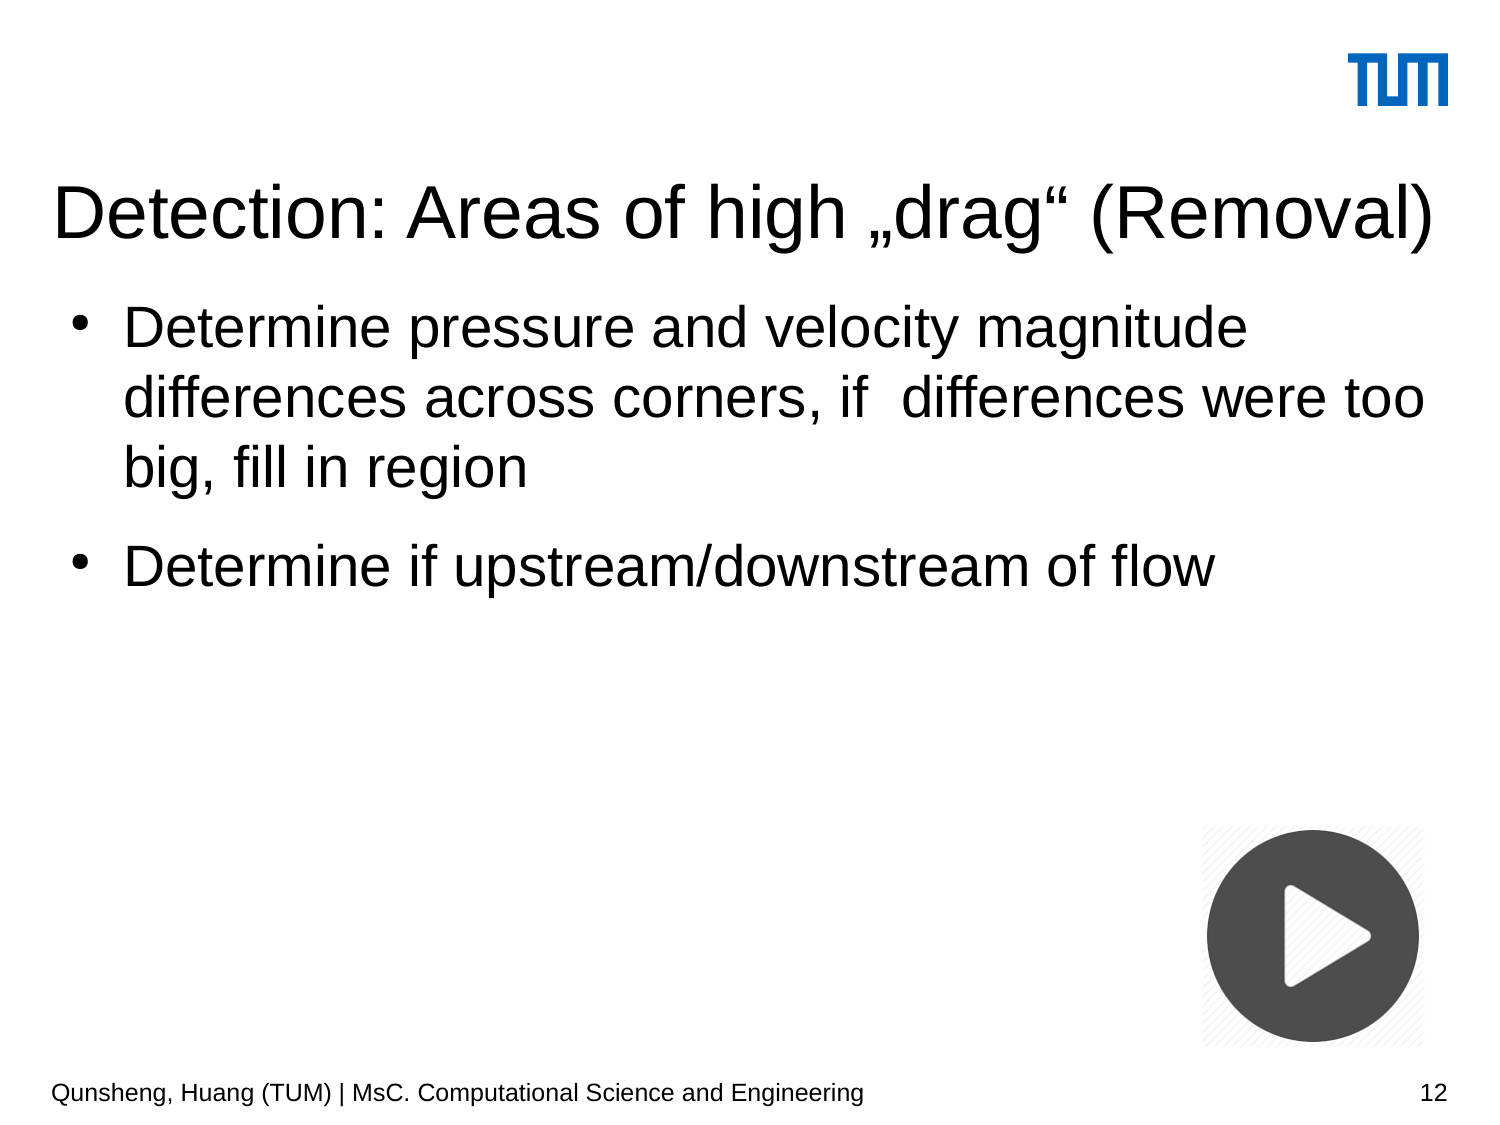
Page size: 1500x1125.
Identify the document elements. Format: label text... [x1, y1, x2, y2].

list Determine pressure and velocity magnitude differences across corners, if differences were too big, fill in region Determine if upstream/downstream of flow [52, 289, 1449, 1060]
picture [1200, 823, 1426, 1049]
title Detection: Areas of high „drag“ (Removal) [52, 163, 1449, 231]
slide_number <number> [1111, 1061, 1448, 1122]
